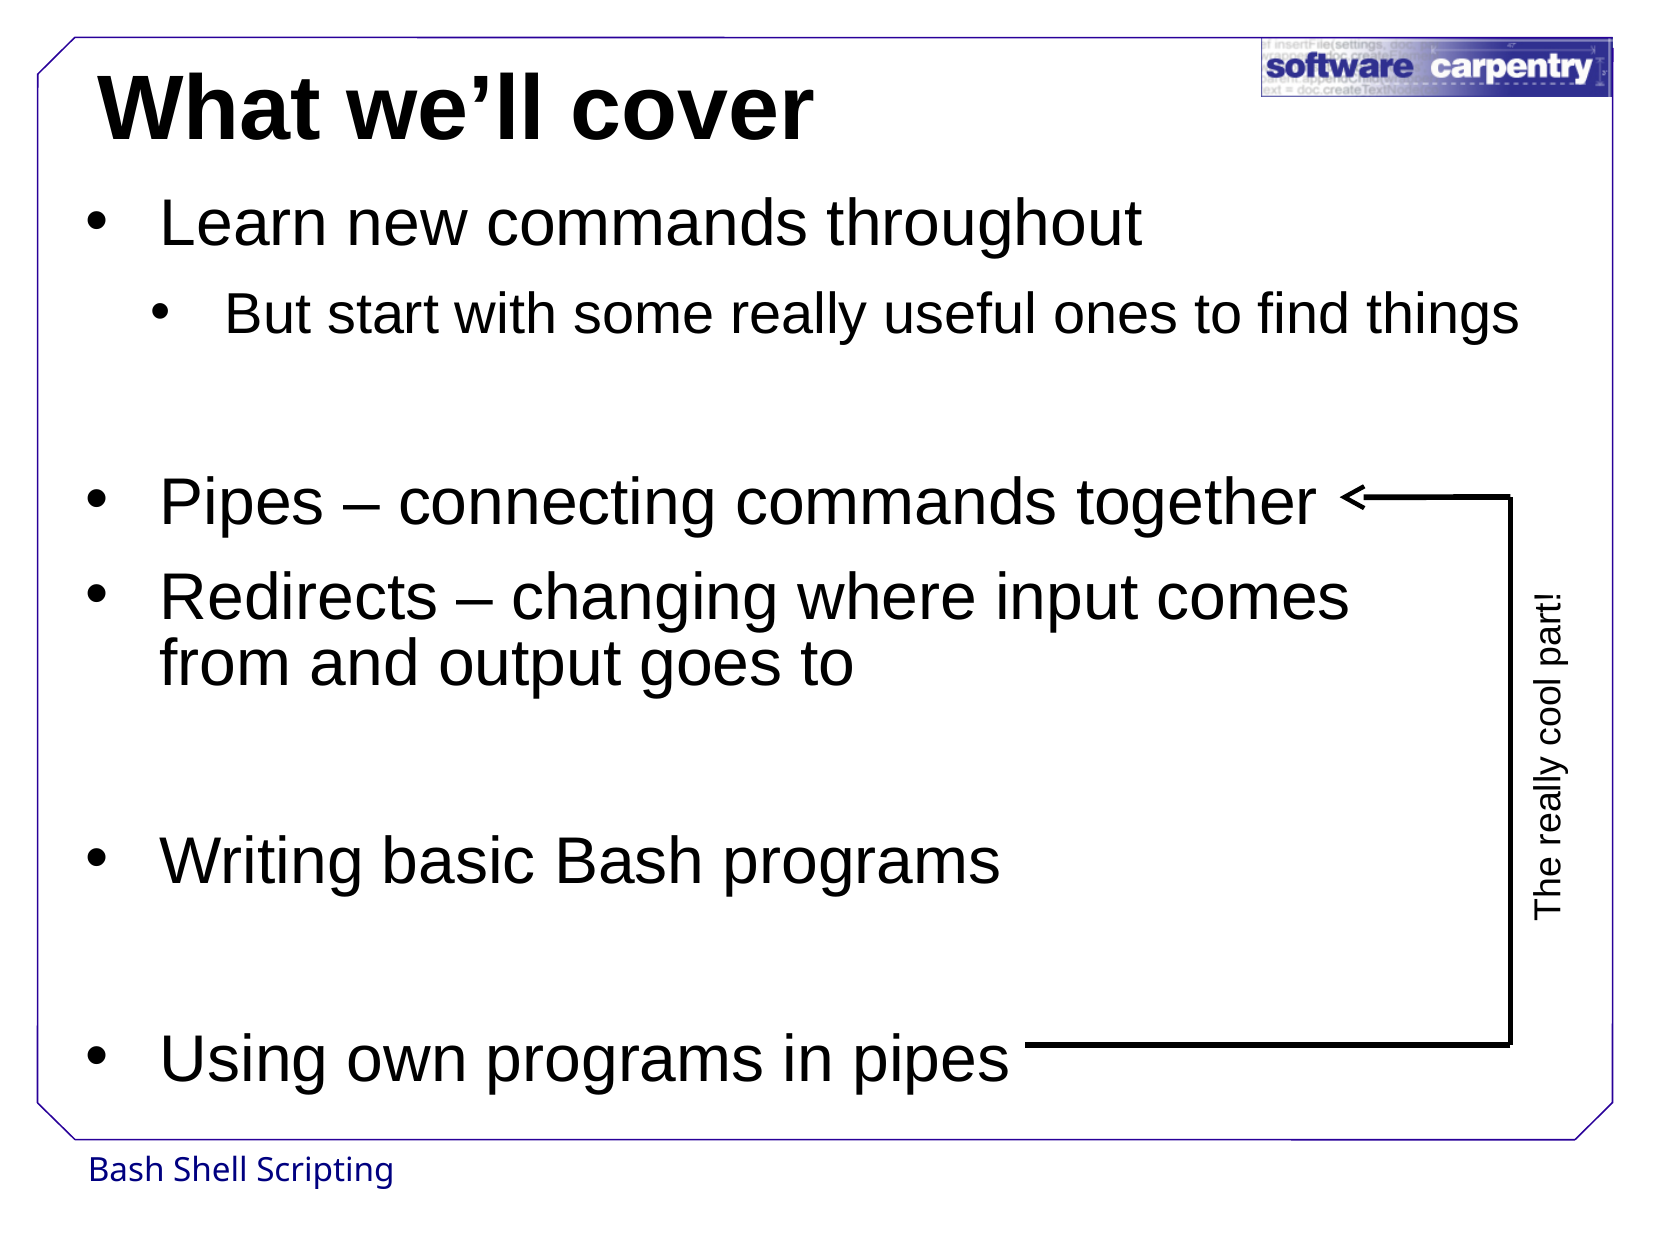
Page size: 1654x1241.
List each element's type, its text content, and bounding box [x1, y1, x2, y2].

picture [1261, 39, 1613, 97]
title What we’ll cover [82, 49, 1572, 372]
text_box The really cool part! [1519, 577, 1577, 936]
list Learn new commands throughout But start with some really useful ones to find things Pipes – connecting commands together Redirects – changing where input comes from and output goes to Writing basic Bash programs Using own programs in pipes [70, 185, 1571, 1113]
